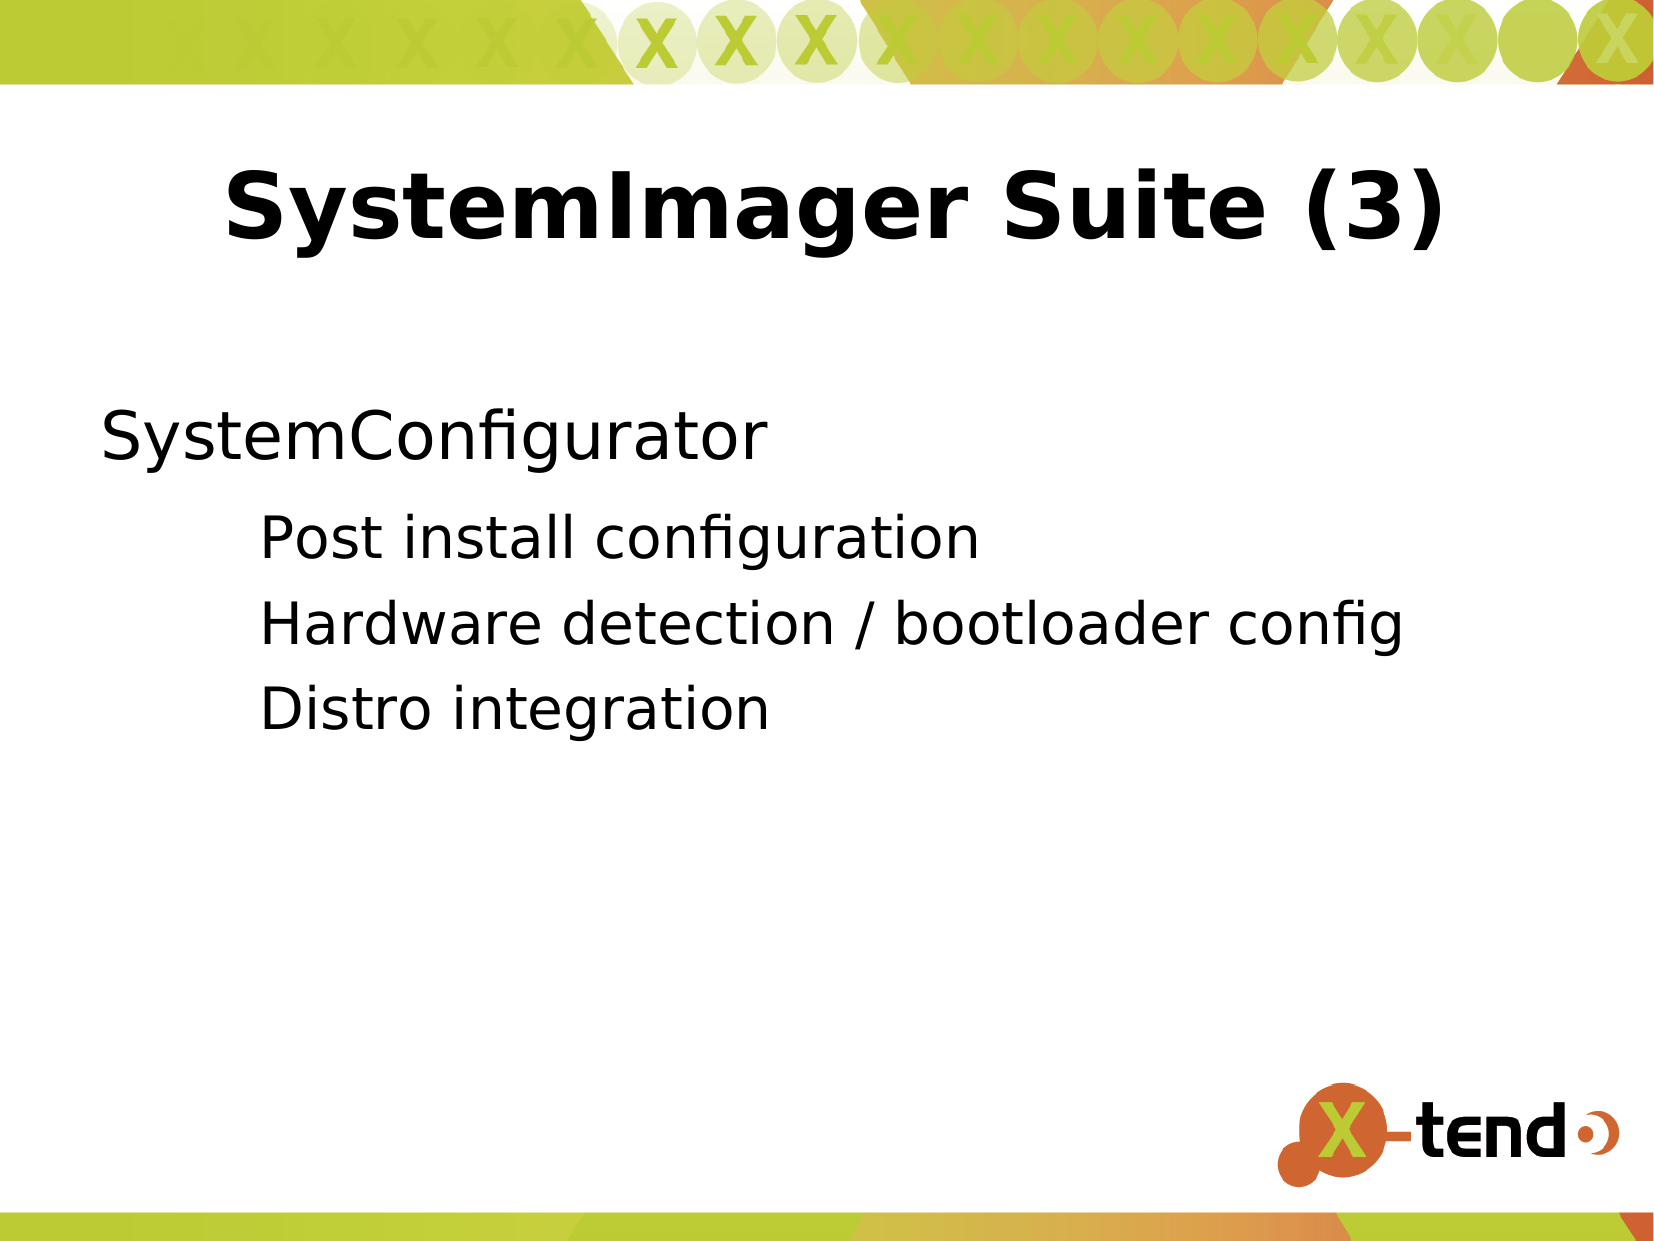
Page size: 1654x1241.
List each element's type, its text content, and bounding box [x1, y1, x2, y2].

title SystemImager Suite (3) [121, 102, 1534, 290]
list SystemConfigurator Post install configuration Hardware detection / bootloader config Distro integration [82, 290, 1571, 1109]
picture [0, 0, 1654, 1241]
